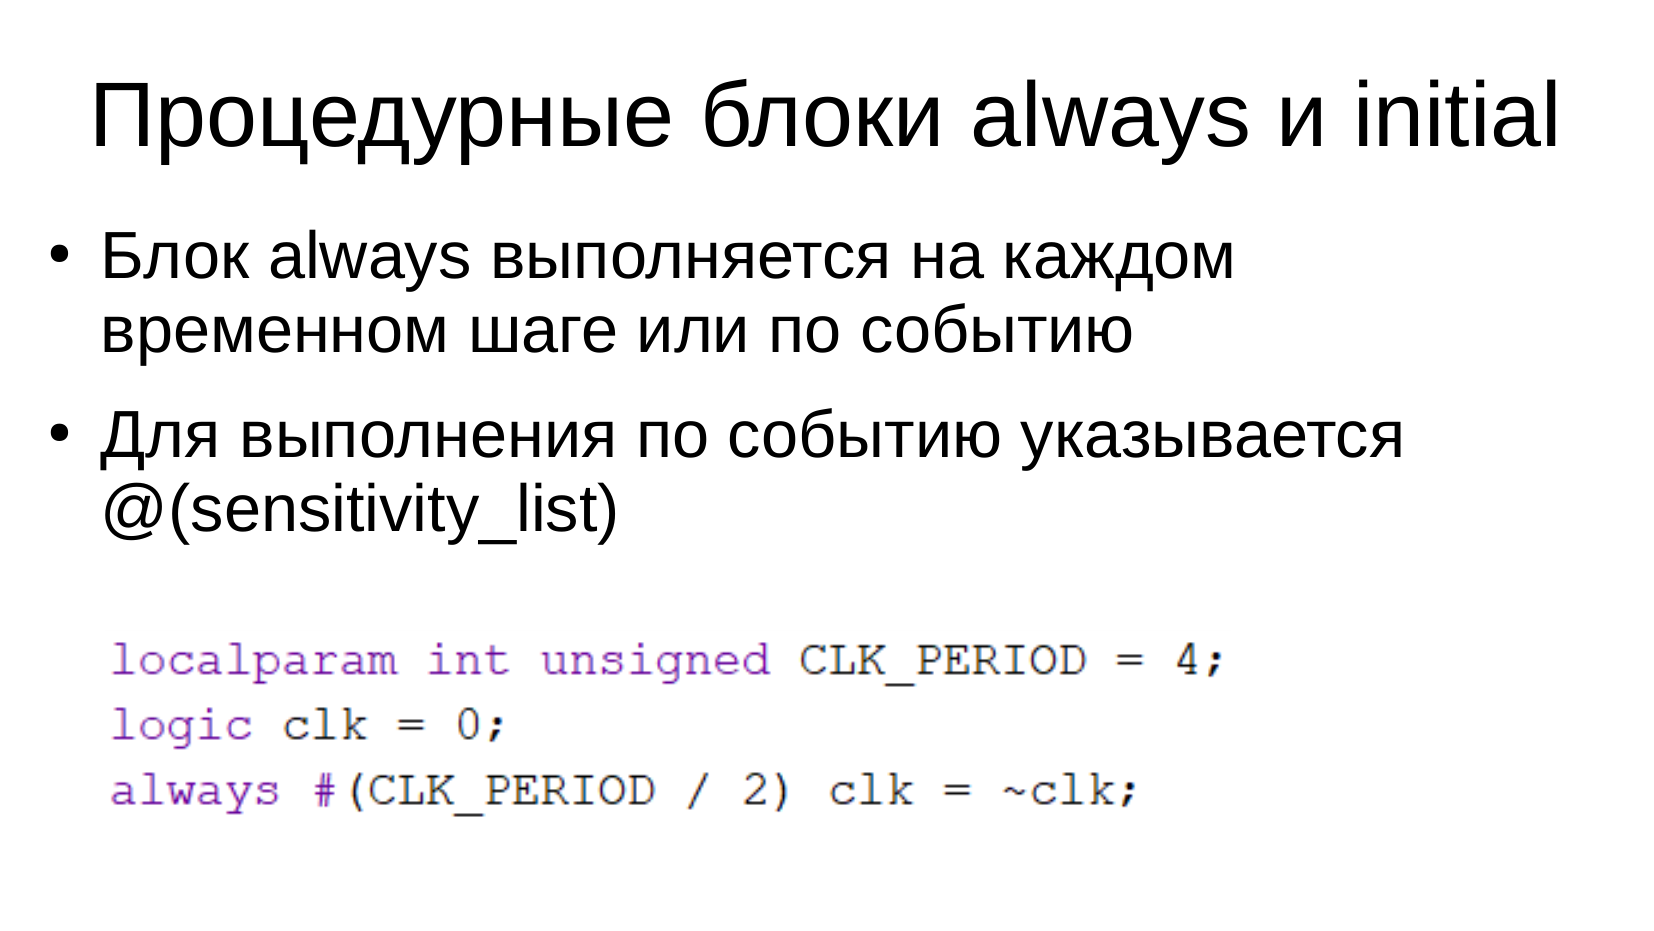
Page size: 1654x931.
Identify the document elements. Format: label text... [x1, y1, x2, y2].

picture [105, 629, 1231, 829]
list Блок always выполняется на каждом временном шаге или по событию Для выполнения по событию указывается @(sensitivity_list) [30, 217, 1606, 706]
title Процедурные блоки always и initial [82, 37, 1571, 193]
